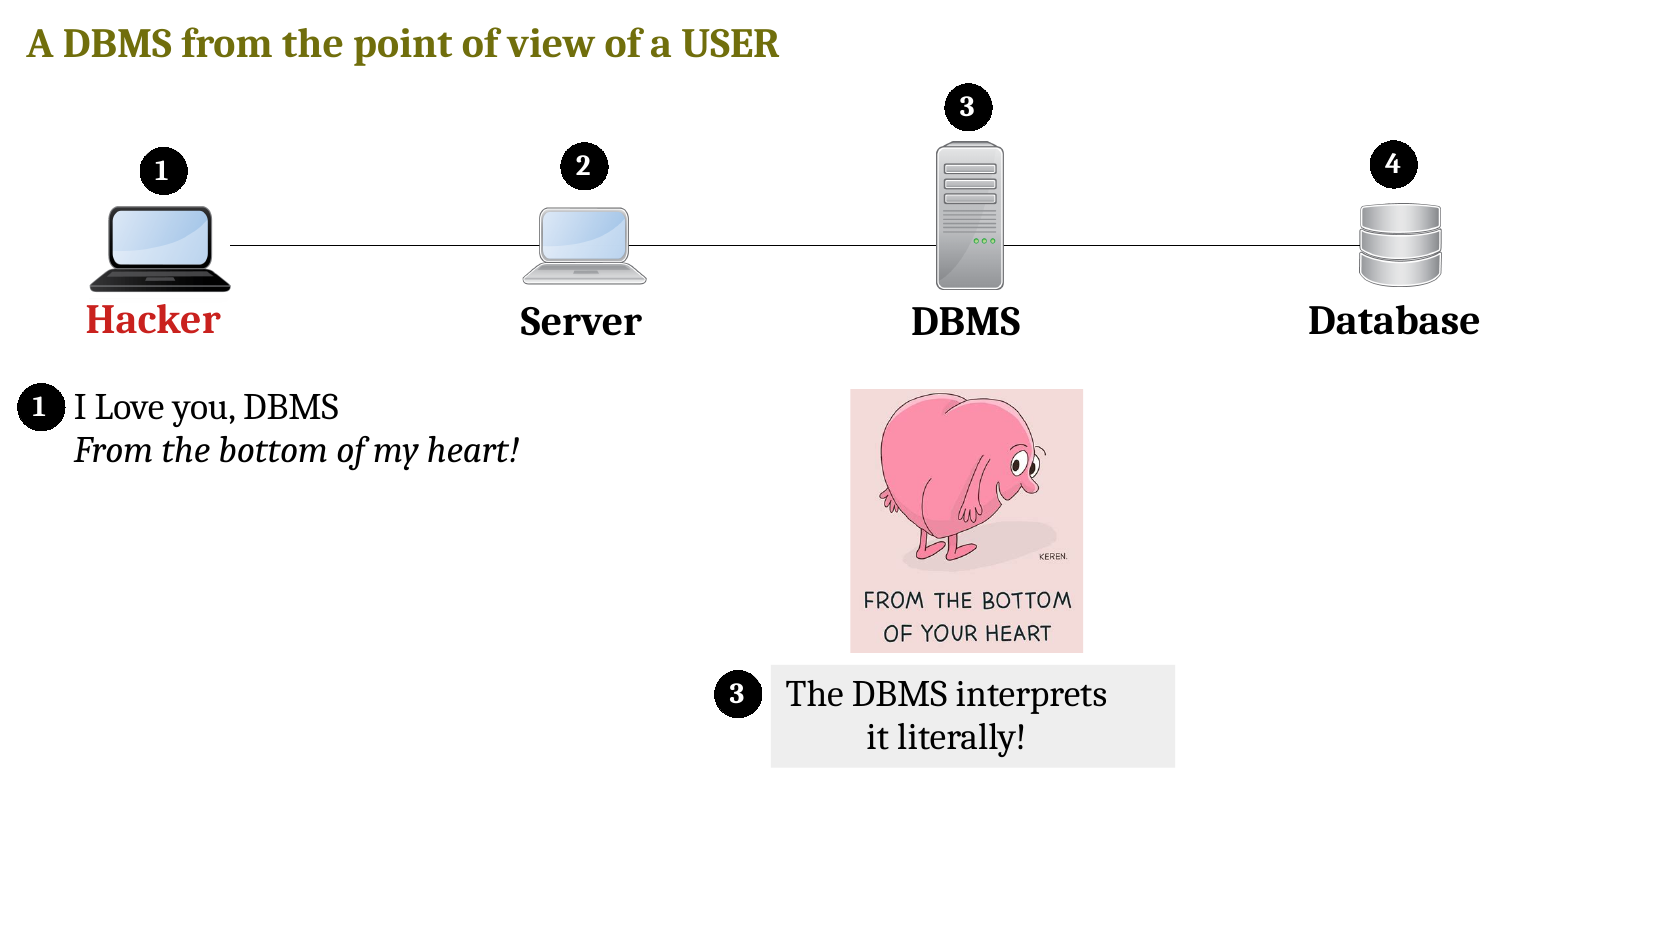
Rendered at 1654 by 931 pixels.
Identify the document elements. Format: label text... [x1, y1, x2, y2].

picture [83, 200, 237, 308]
text_box 1 [140, 146, 188, 196]
text_box Hacker [70, 288, 238, 353]
picture [1359, 203, 1442, 288]
text_box I Love you, DBMS From the bottom of my heart! [59, 378, 562, 481]
picture [850, 389, 1084, 653]
picture [936, 141, 1004, 290]
text_box Database [1293, 289, 1501, 354]
picture [517, 202, 652, 290]
text_box Server [506, 290, 662, 355]
text_box 4 [1370, 139, 1418, 189]
text_box DBMS [896, 290, 1040, 355]
text_box 2 [561, 141, 608, 191]
text_box 3 [945, 82, 992, 132]
text_box A DBMS from the point of view of a USER [11, 12, 1193, 77]
text_box 3 [714, 669, 762, 719]
text_box 1 [17, 382, 65, 432]
text_box The DBMS interprets it literally! [770, 664, 1176, 768]
